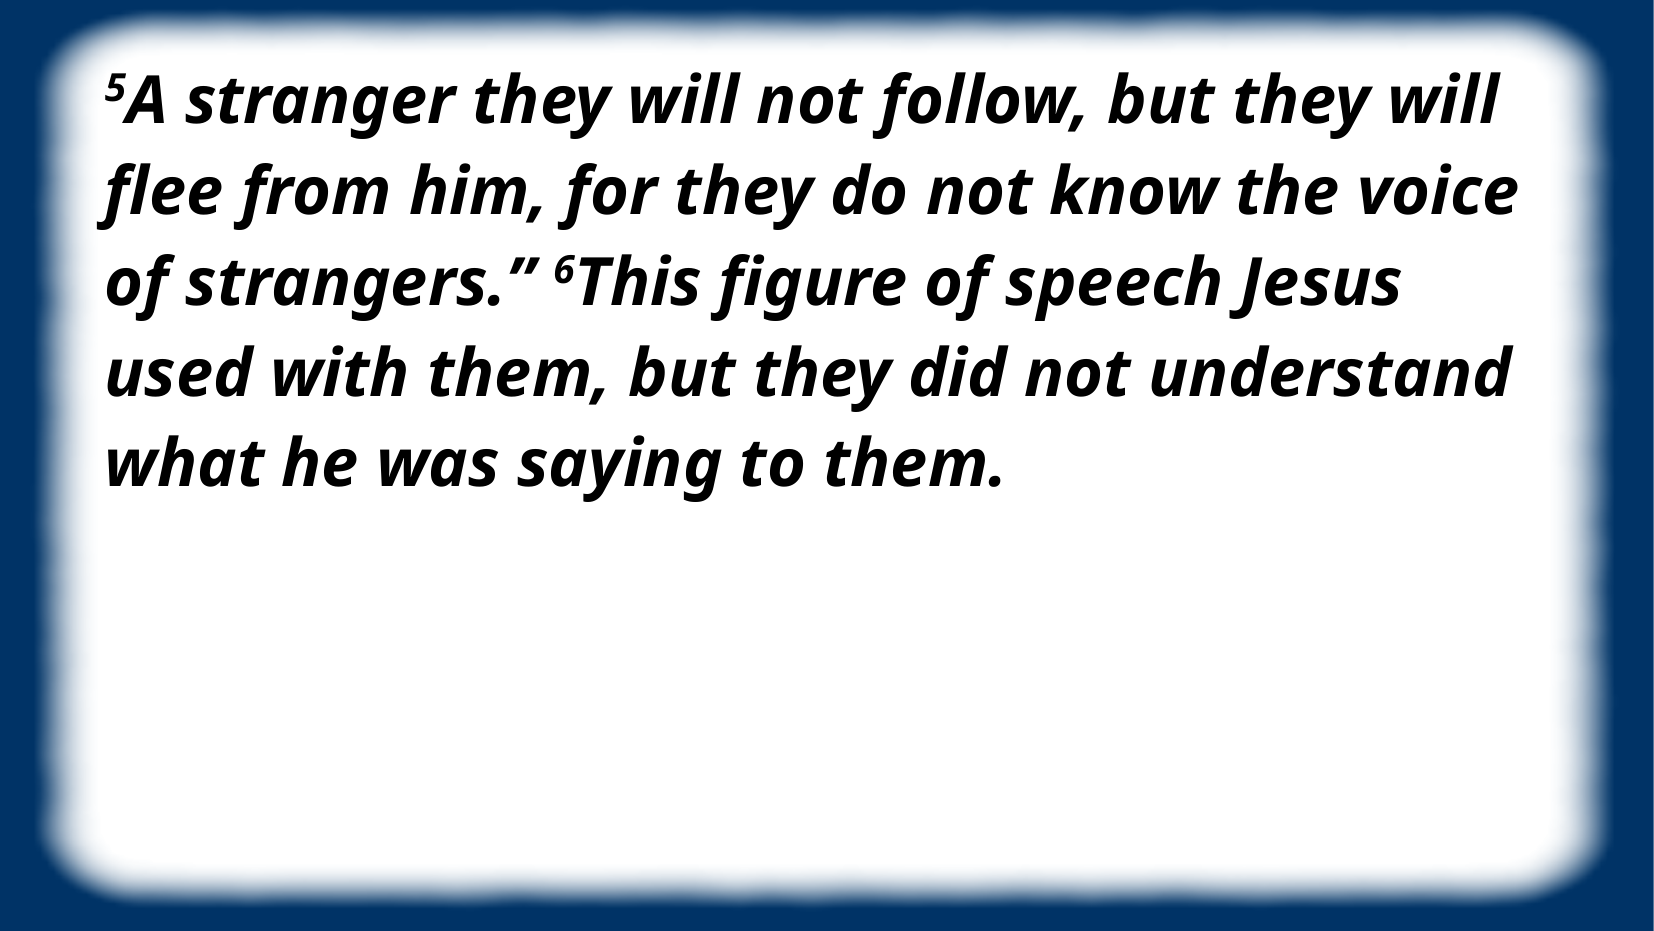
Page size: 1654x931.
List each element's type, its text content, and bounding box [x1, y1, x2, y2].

picture [0, 0, 1654, 931]
text_box 5A stranger they will not follow, but they will flee from him, for they do not know the voice of strangers.” 6This figure of speech Jesus used with them, but they did not understand what he was saying to them. [90, 45, 1546, 504]
